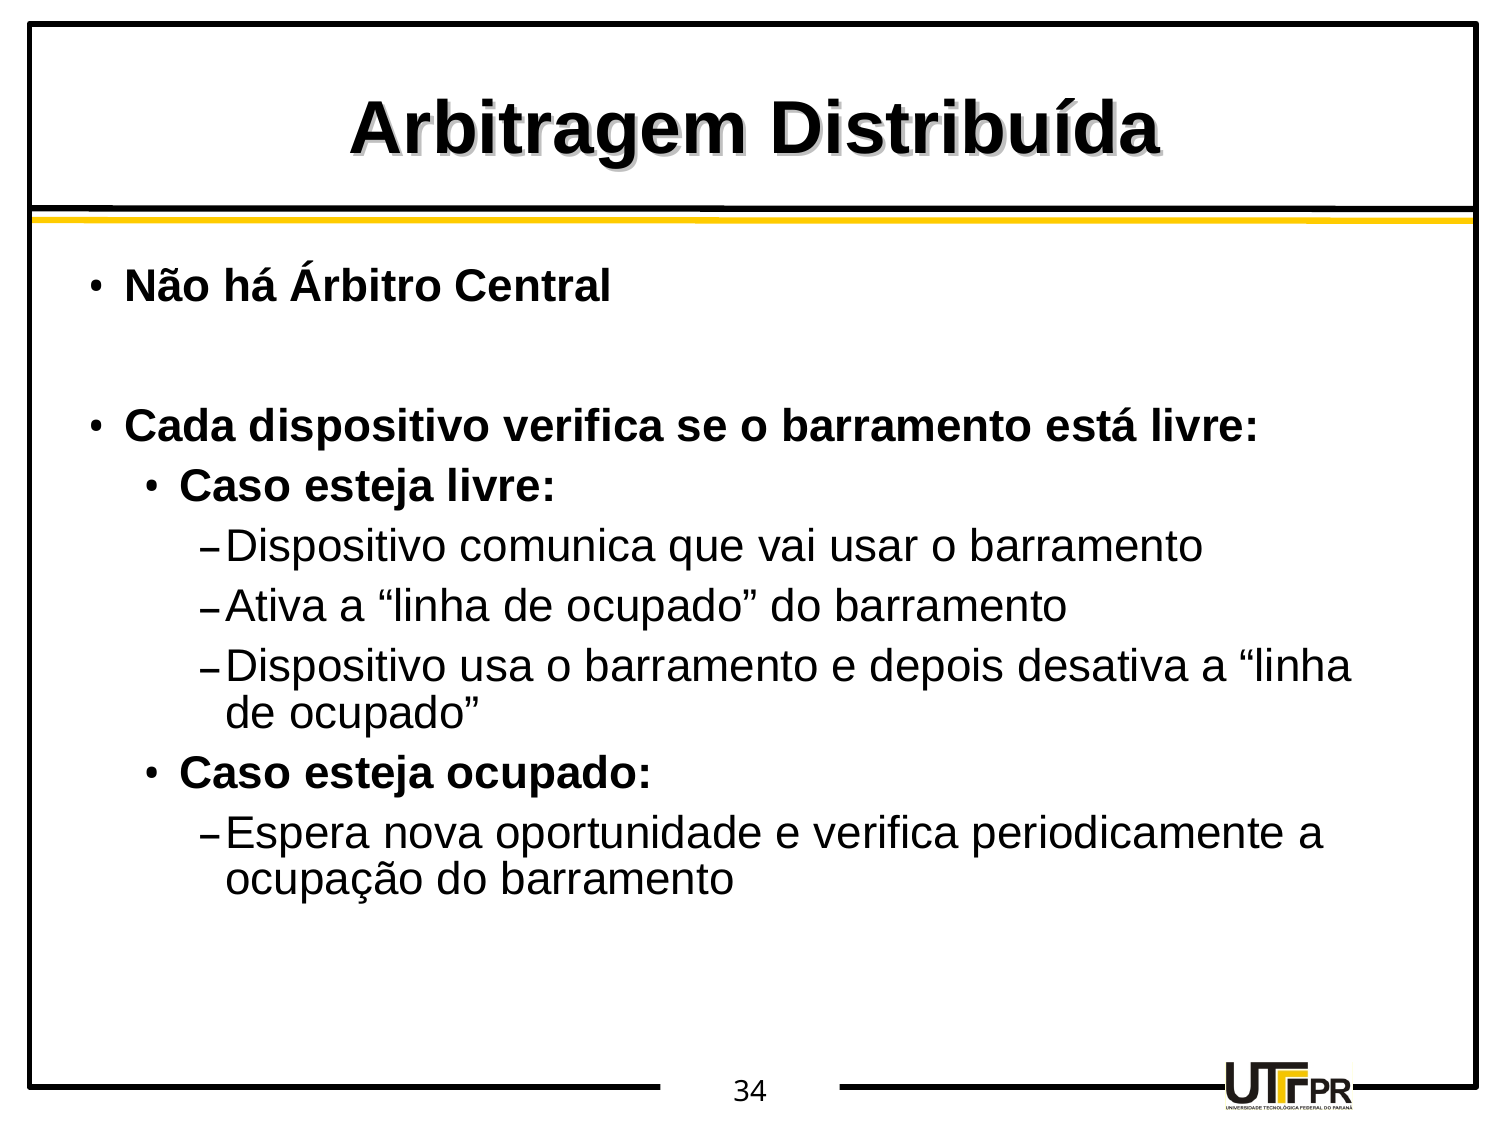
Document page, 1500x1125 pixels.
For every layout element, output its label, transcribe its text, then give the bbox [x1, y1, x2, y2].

title Arbitragem Distribuída [325, 85, 1184, 180]
picture [1225, 1062, 1353, 1110]
list Não há Árbitro Central Cada dispositivo verifica se o barramento está livre: Caso esteja livre: Dispositivo comunica que vai usar o barramento Ativa a “linha de ocupado” do barramento Dispositivo usa o barramento e depois desativa a “linha de ocupado” Caso esteja ocupado: Espera nova oportunidade e verifica periodicamente a ocupação do barramento [72, 257, 1428, 1027]
